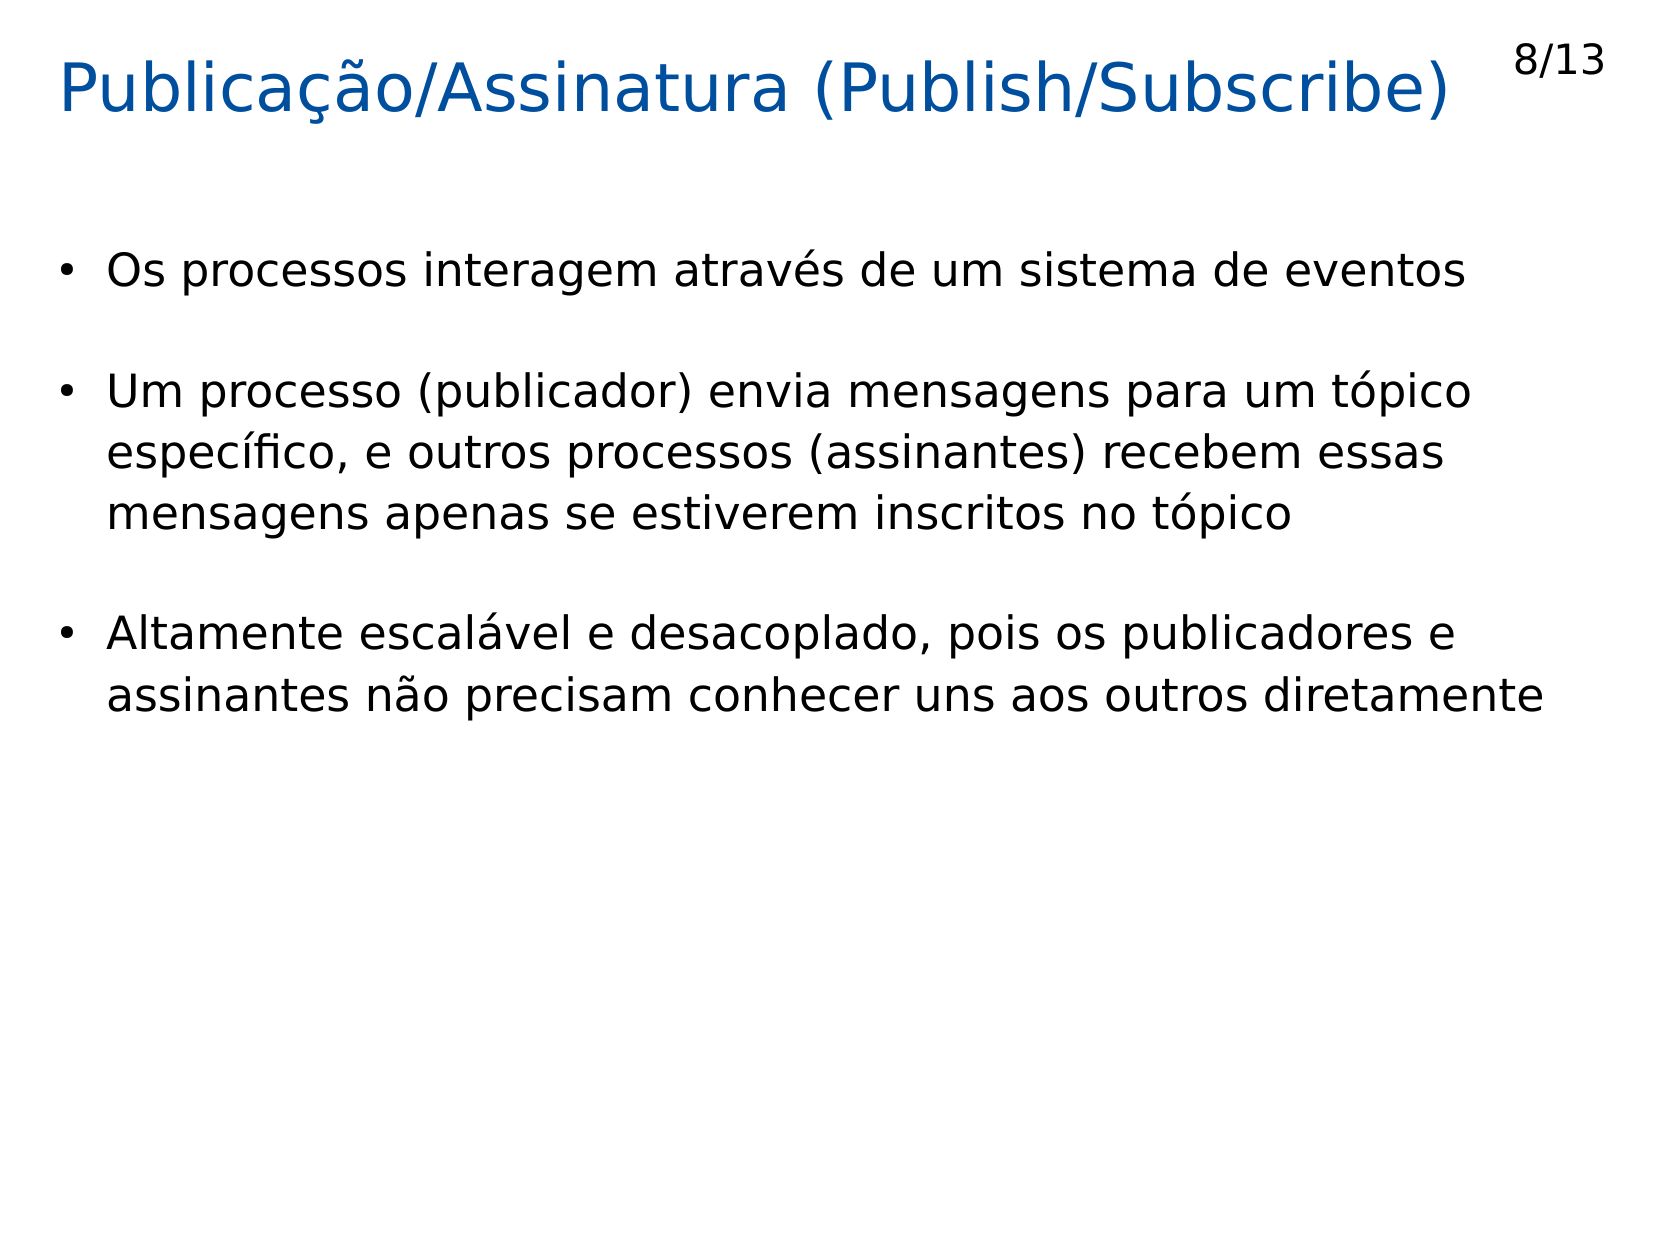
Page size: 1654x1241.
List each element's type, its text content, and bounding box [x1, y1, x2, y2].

title Publicação/Assinatura (Publish/Subscribe) [59, 29, 1506, 148]
list Os processos interagem através de um sistema de eventos Um processo (publicador) envia mensagens para um tópico específico, e outros processos (assinantes) recebem essas mensagens apenas se estiverem inscritos no tópico Altamente escalável e desacoplado, pois os publicadores e assinantes não precisam conhecer uns aos outros diretamente [59, 236, 1595, 1211]
